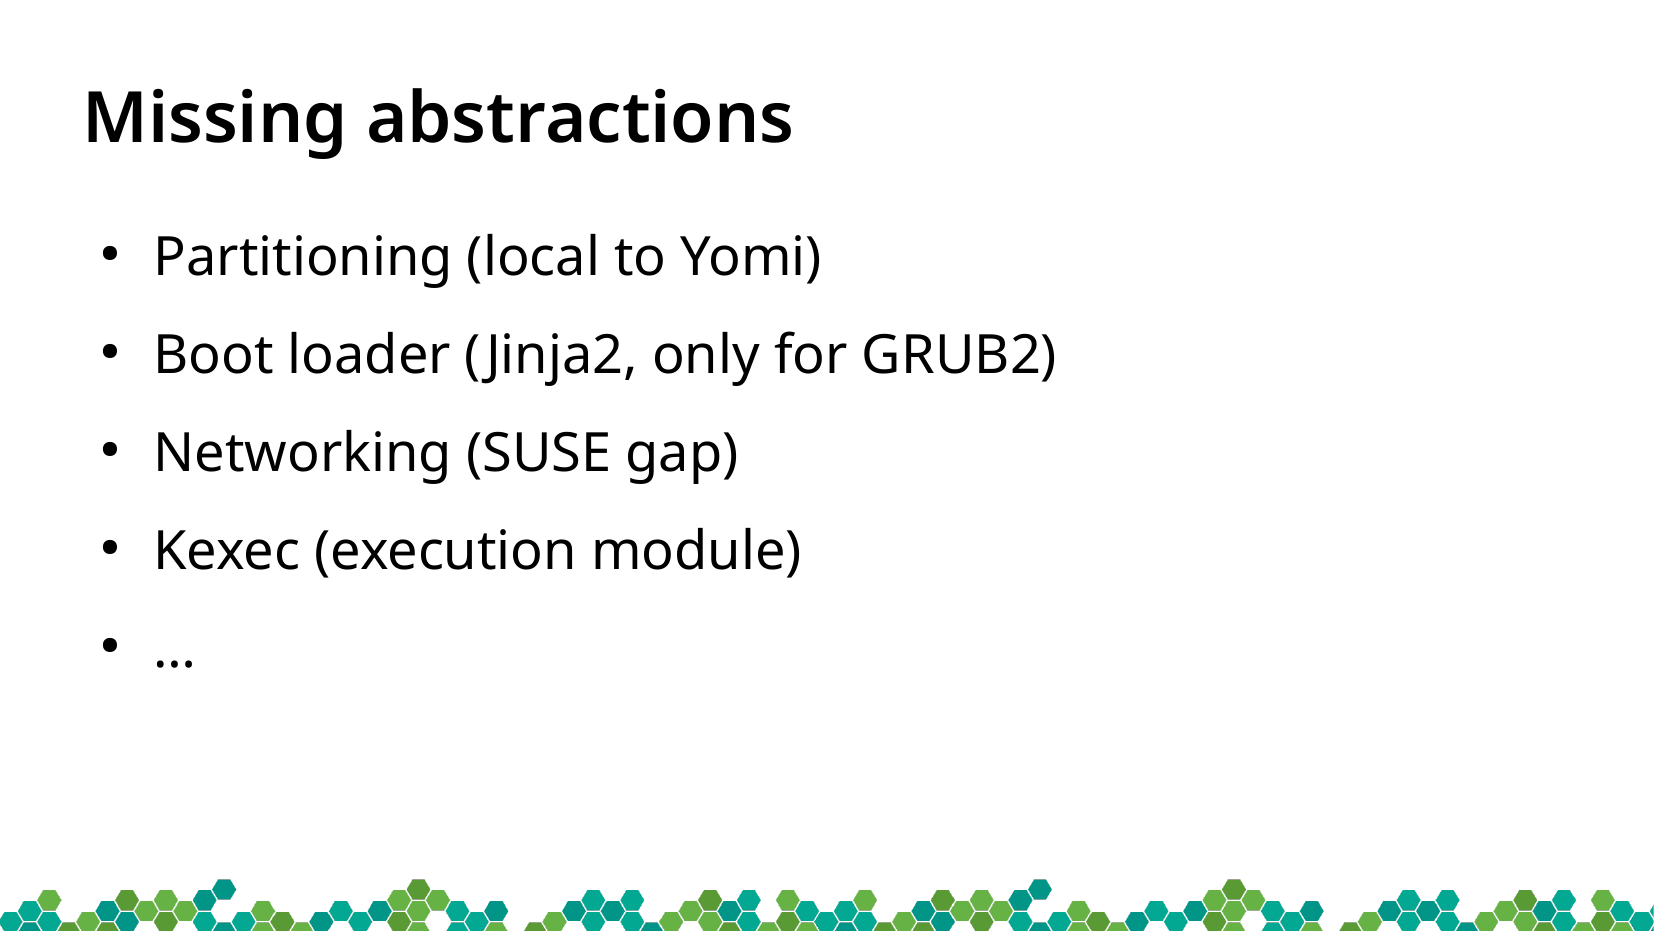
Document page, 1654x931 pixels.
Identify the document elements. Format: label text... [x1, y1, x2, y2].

picture [0, 871, 1654, 931]
list Partitioning (local to Yomi) Boot loader (Jinja2, only for GRUB2) Networking (SUSE gap) Kexec (execution module) … [82, 217, 1571, 758]
title Missing abstractions [82, 37, 1571, 193]
